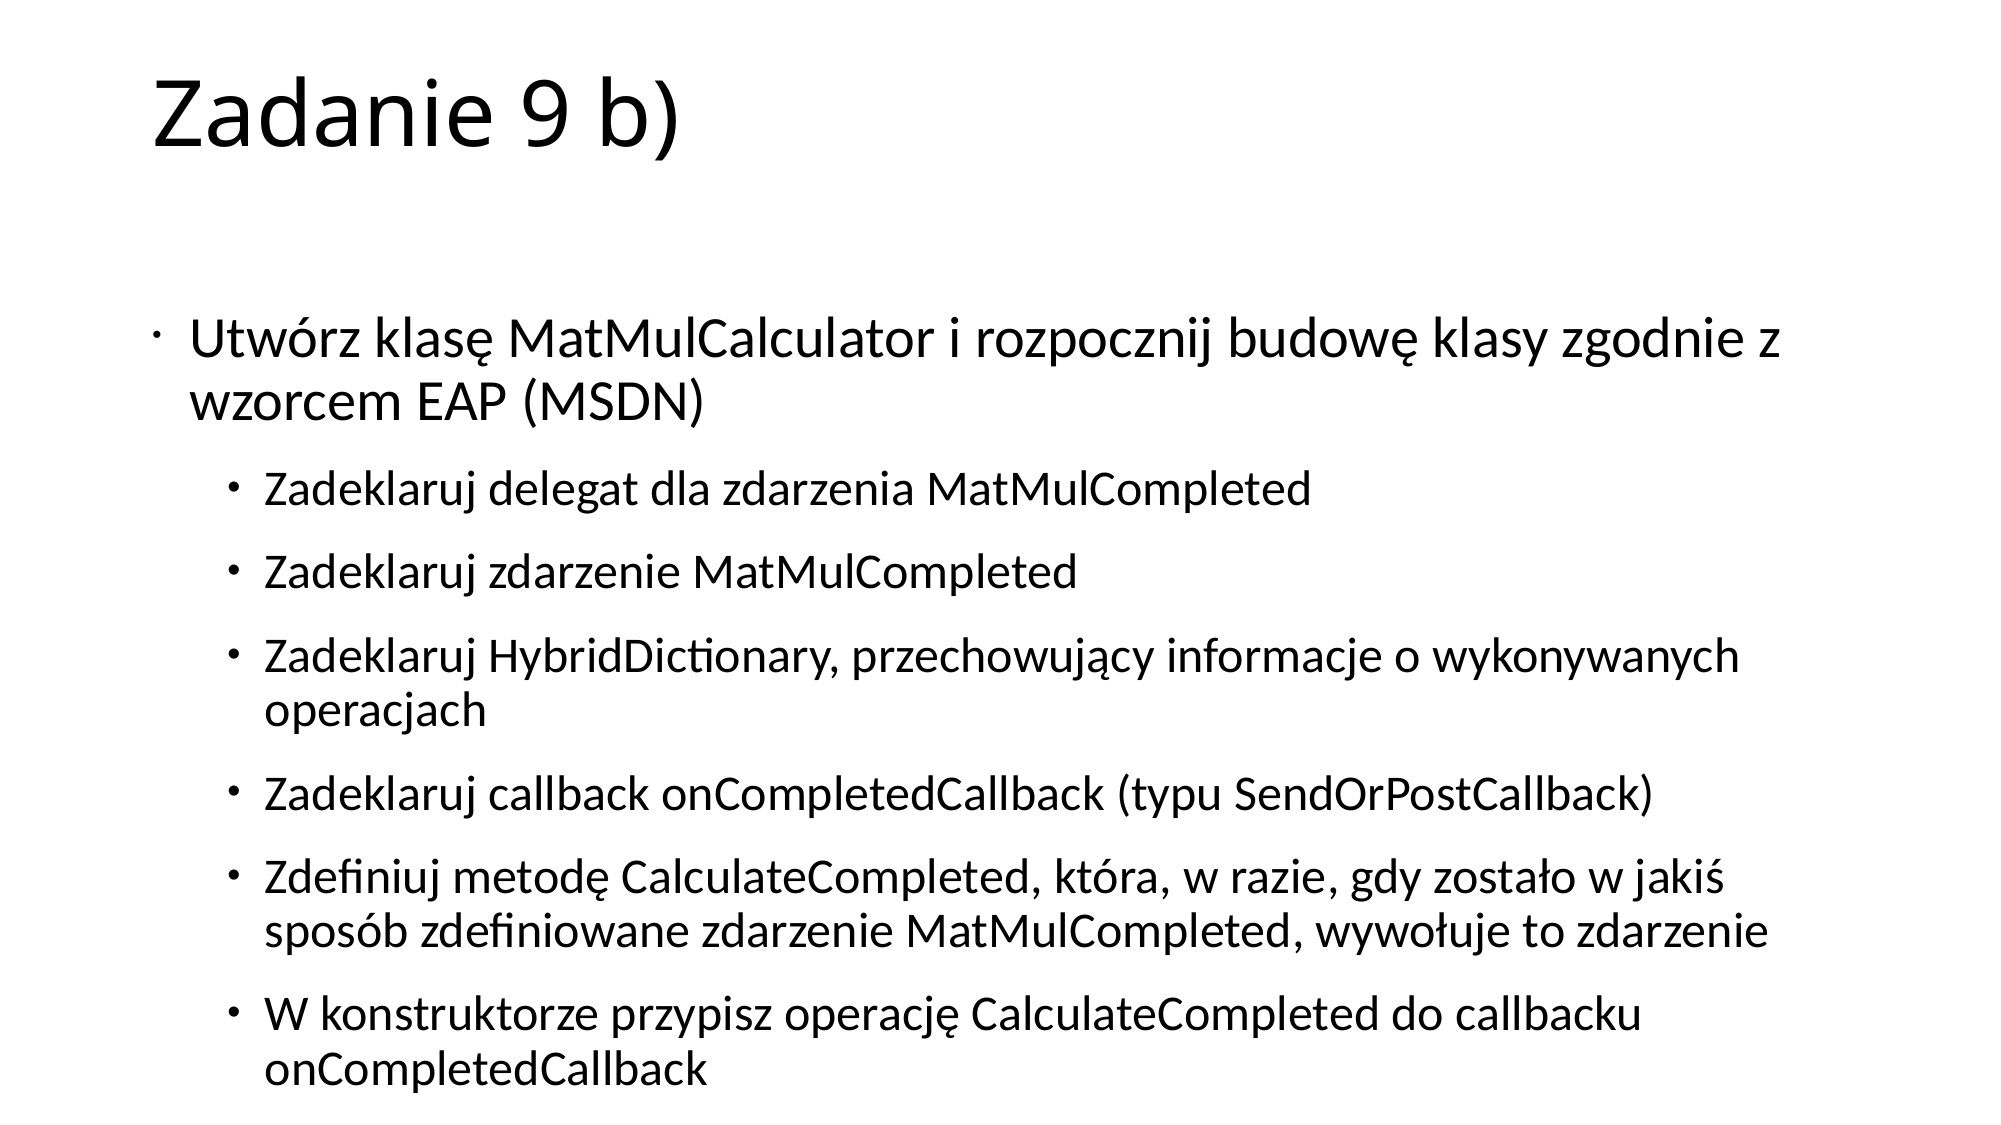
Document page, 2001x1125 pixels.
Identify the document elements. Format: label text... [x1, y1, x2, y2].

title Zadanie 9 b) [137, 59, 1863, 278]
list Utwórz klasę MatMulCalculator i rozpocznij budowę klasy zgodnie z wzorcem EAP (MSDN) Zadeklaruj delegat dla zdarzenia MatMulCompleted Zadeklaruj zdarzenie MatMulCompleted Zadeklaruj HybridDictionary, przechowujący informacje o wykonywanych operacjach Zadeklaruj callback onCompletedCallback (typu SendOrPostCallback) Zdefiniuj metodę CalculateCompleted, która, w razie, gdy zostało w jakiś sposób zdefiniowane zdarzenie MatMulCompleted, wywołuje to zdarzenie W konstruktorze przypisz operację CalculateCompleted do callbacku onCompletedCallback [137, 299, 1863, 1014]
